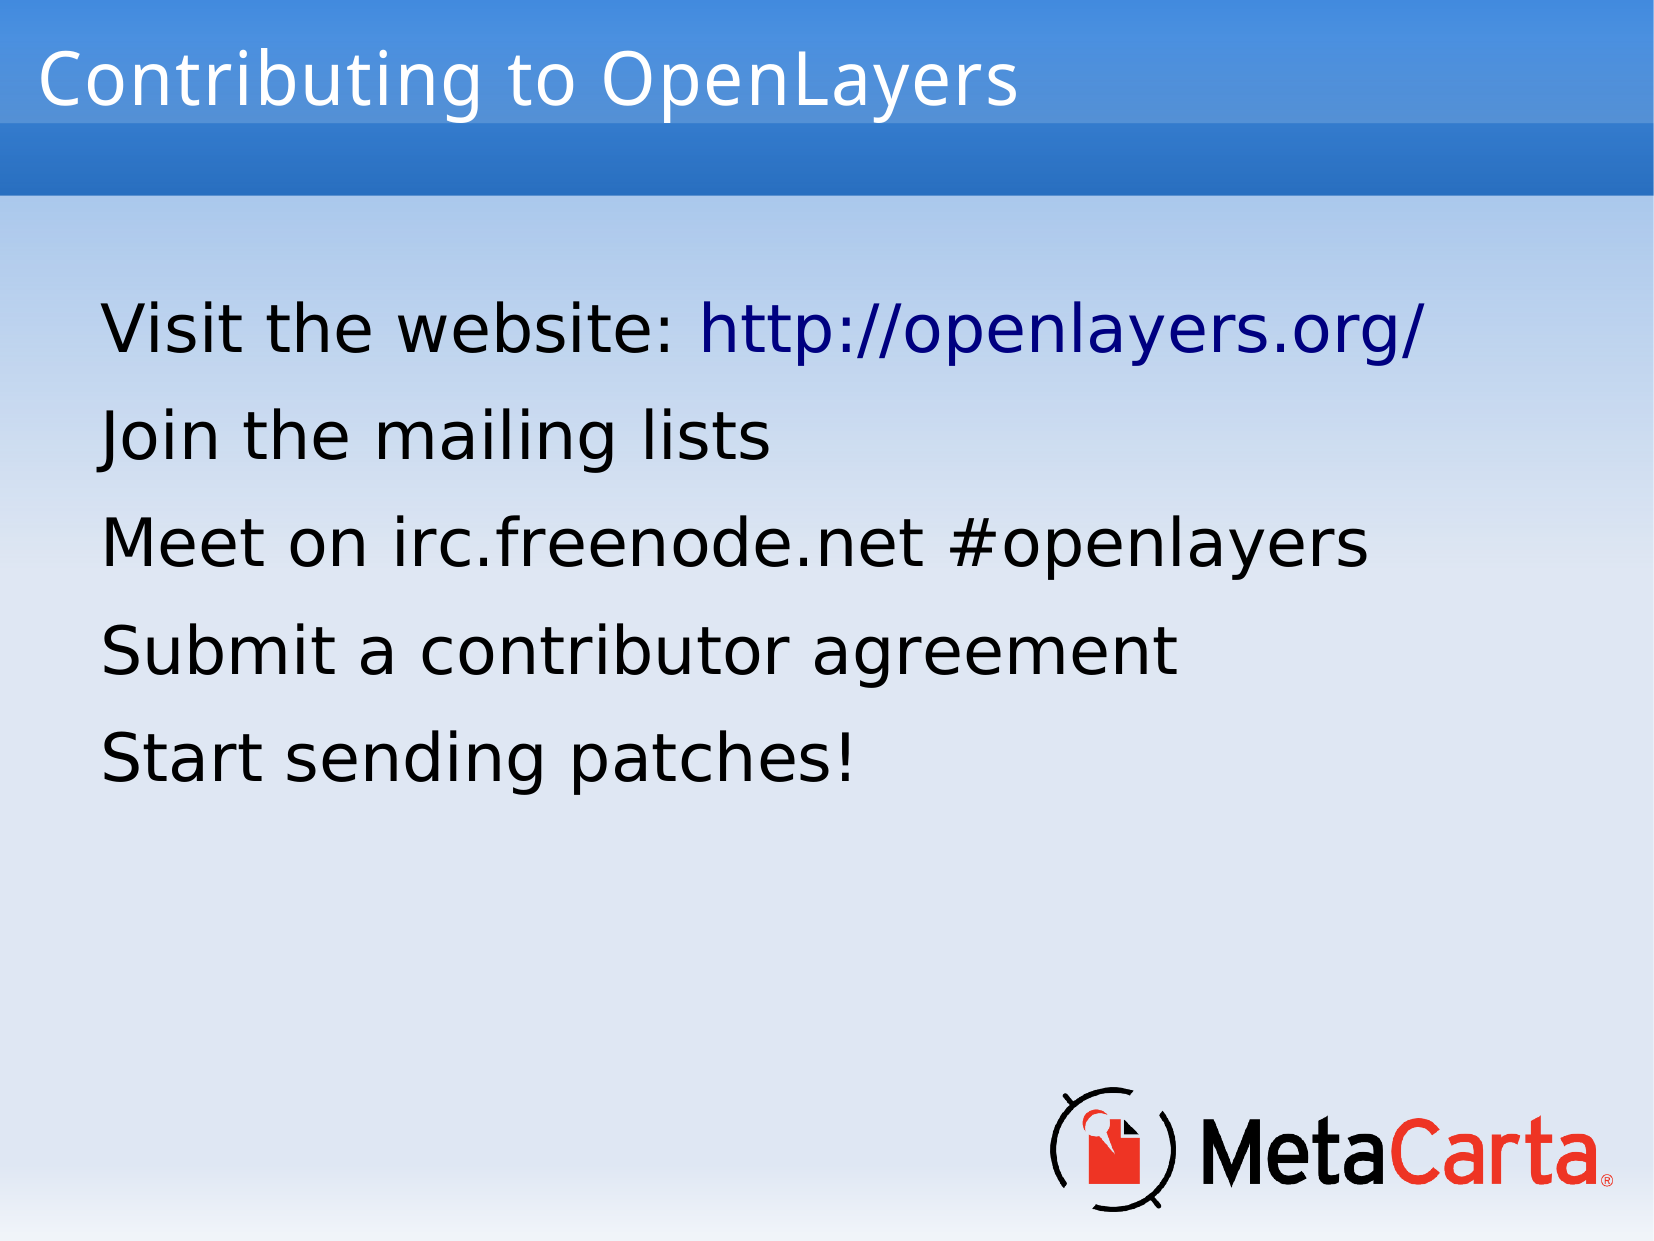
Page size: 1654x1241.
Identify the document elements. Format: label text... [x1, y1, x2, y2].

title Contributing to OpenLayers [37, 2, 1463, 151]
list Visit the website: http://openlayers.org/ Join the mailing lists Meet on irc.freenode.net #openlayers Submit a contributor agreement Start sending patches! [82, 290, 1571, 1109]
picture [0, 0, 1654, 1241]
